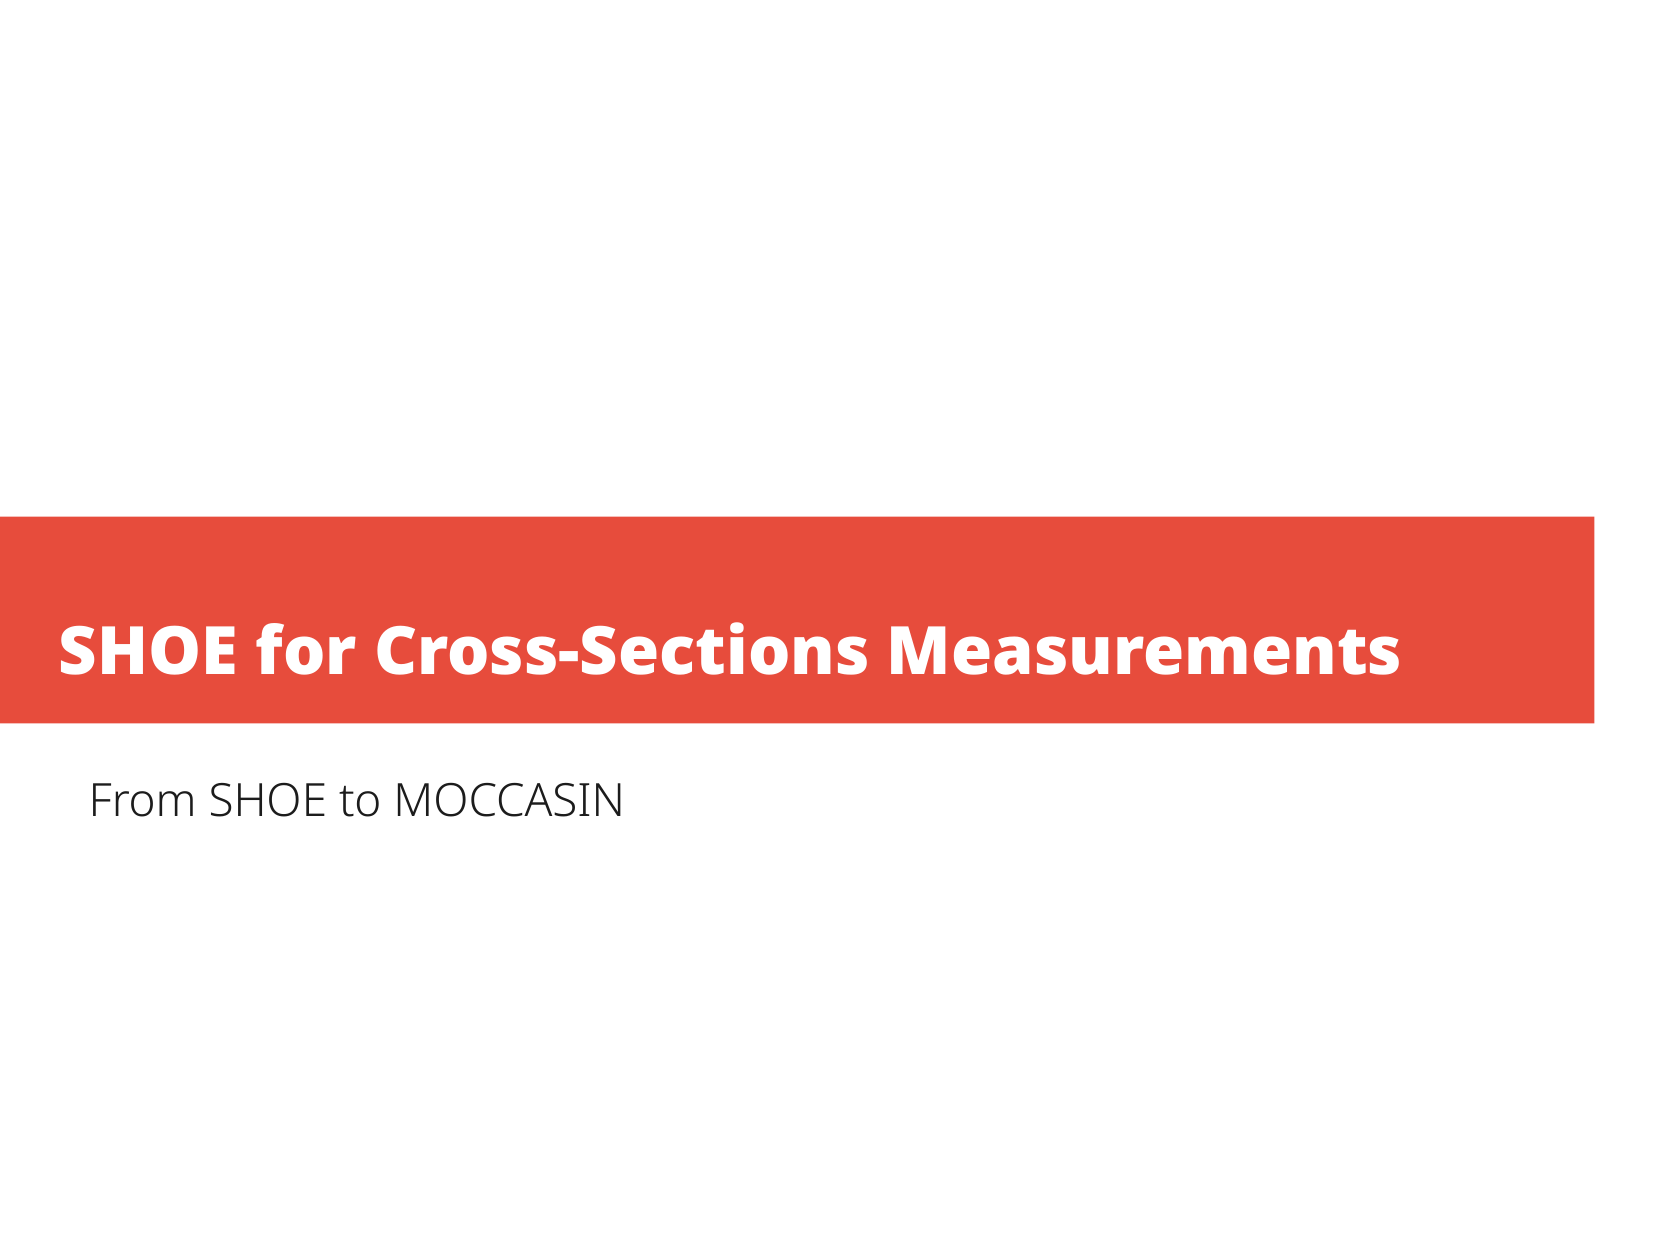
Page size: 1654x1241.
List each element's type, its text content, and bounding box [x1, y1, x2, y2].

title SHOE for Cross-Sections Measurements [59, 546, 1595, 694]
subtitle From SHOE to MOCCASIN [88, 767, 1595, 1182]
